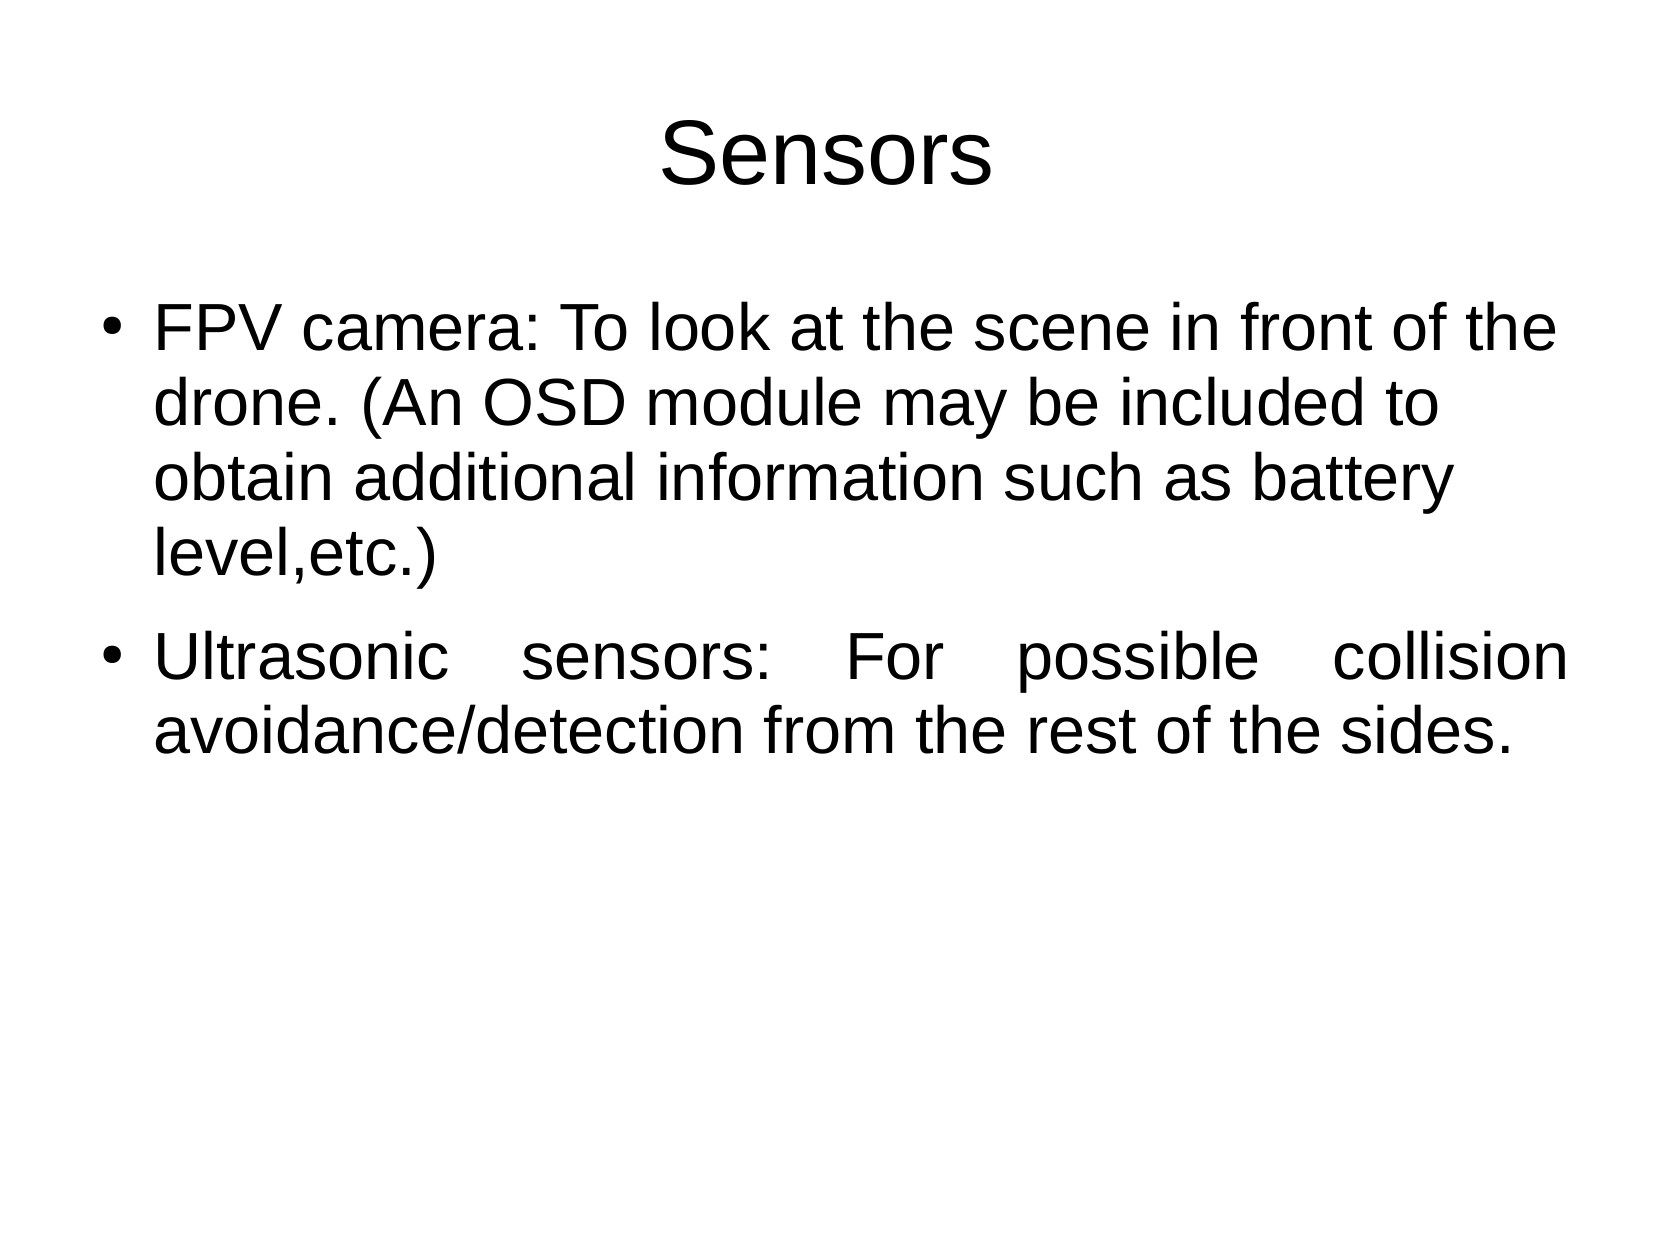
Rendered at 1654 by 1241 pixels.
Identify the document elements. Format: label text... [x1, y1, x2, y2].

title Sensors [82, 49, 1571, 257]
list FPV camera: To look at the scene in front of the drone. (An OSD module may be included to obtain additional information such as battery level,etc.) Ultrasonic sensors: For possible collision avoidance/detection from the rest of the sides. [82, 290, 1571, 1010]
